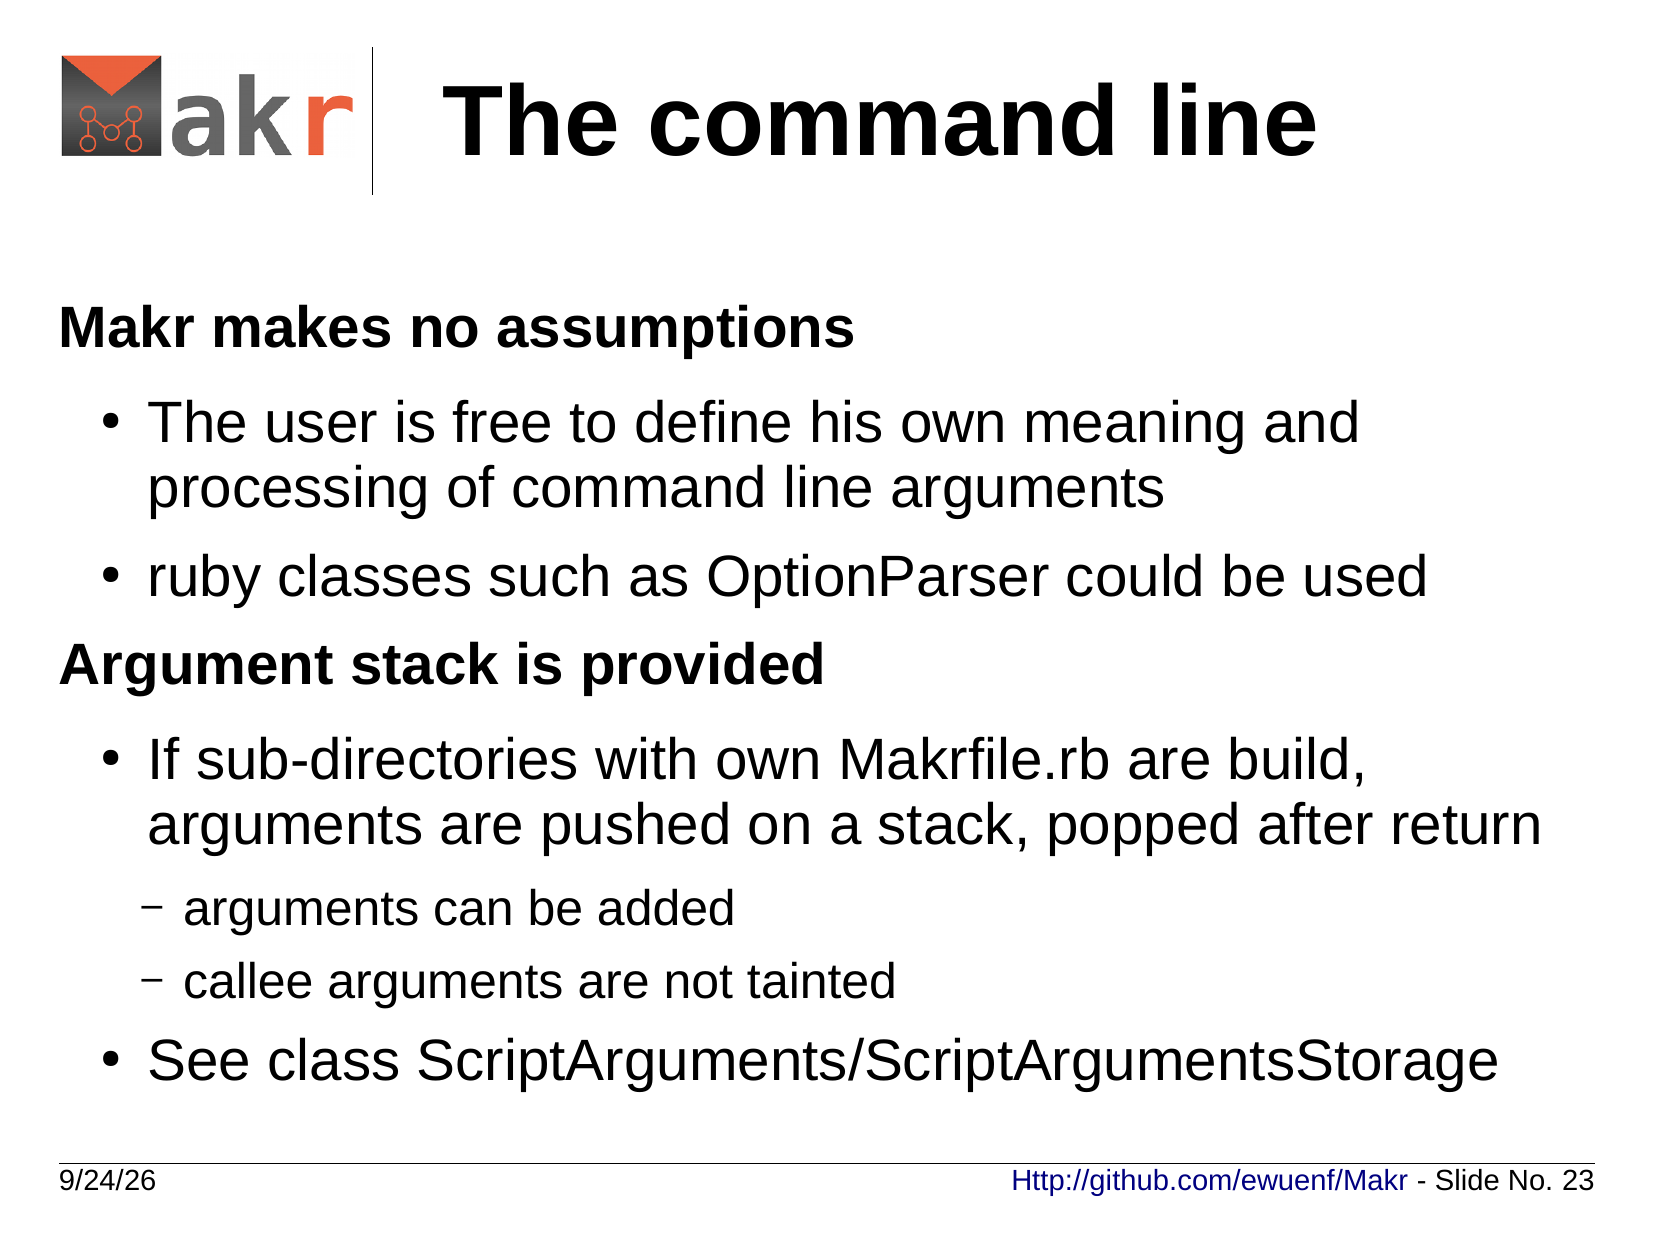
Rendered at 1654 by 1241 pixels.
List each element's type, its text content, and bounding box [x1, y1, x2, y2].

picture [59, 53, 355, 158]
list Makr makes no assumptions The user is free to define his own meaning and processing of command line arguments ruby classes such as OptionParser could be used Argument stack is provided If sub-directories with own Makrfile.rb are build, arguments are pushed on a stack, popped after return arguments can be added callee arguments are not tainted See class ScriptArguments/ScriptArgumentsStorage [59, 295, 1595, 1114]
title The command line [442, 65, 1607, 177]
